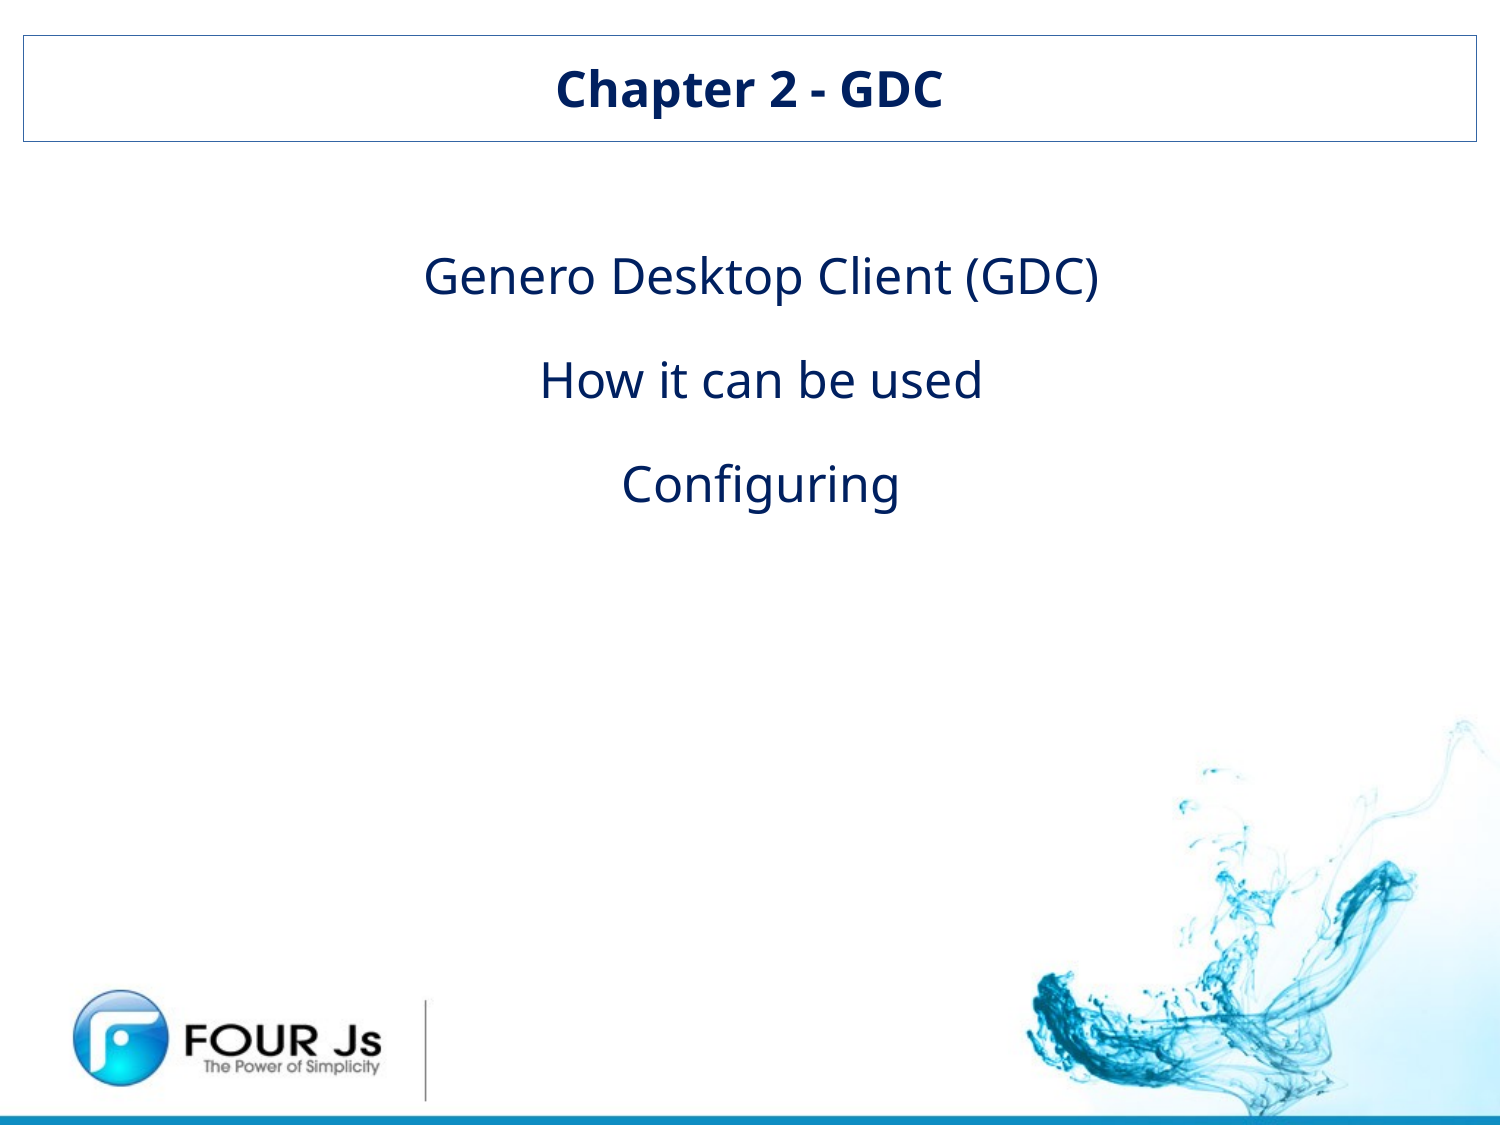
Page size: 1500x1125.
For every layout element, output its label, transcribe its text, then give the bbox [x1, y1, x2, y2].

title Chapter 2 - GDC [23, 35, 1477, 142]
text_box Genero Desktop Client (GDC) How it can be used Configuring [153, 234, 1371, 945]
picture [0, 0, 1500, 1122]
